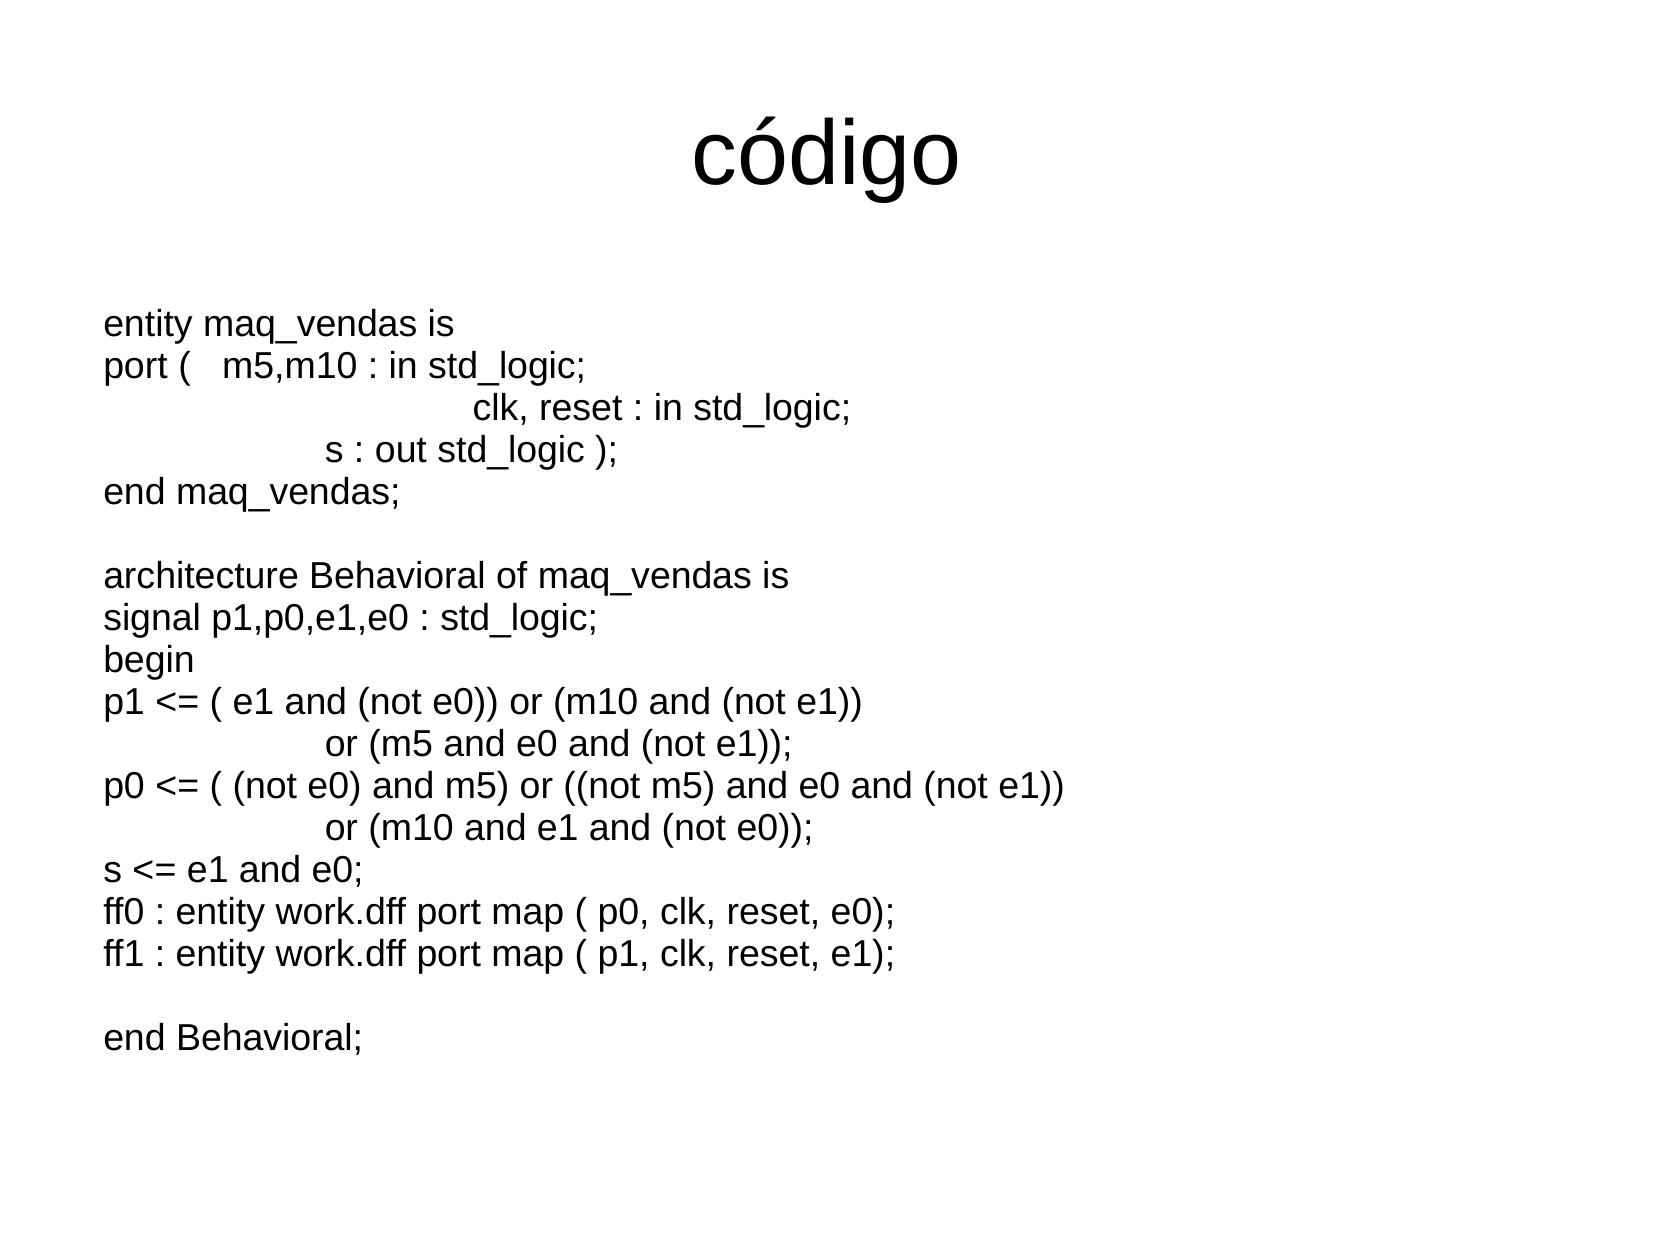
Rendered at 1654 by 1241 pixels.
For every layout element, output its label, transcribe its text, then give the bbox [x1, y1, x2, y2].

text_box entity maq_vendas is port ( m5,m10 : in std_logic; clk, reset : in std_logic; s : out std_logic ); end maq_vendas; architecture Behavioral of maq_vendas is signal p1,p0,e1,e0 : std_logic; begin p1 <= ( e1 and (not e0)) or (m10 and (not e1)) or (m5 and e0 and (not e1)); p0 <= ( (not e0) and m5) or ((not m5) and e0 and (not e1)) or (m10 and e1 and (not e0)); s <= e1 and e0; ff0 : entity work.dff port map ( p0, clk, reset, e0); ff1 : entity work.dff port map ( p1, clk, reset, e1); end Behavioral; [88, 295, 1091, 1152]
title código [82, 56, 1571, 250]
